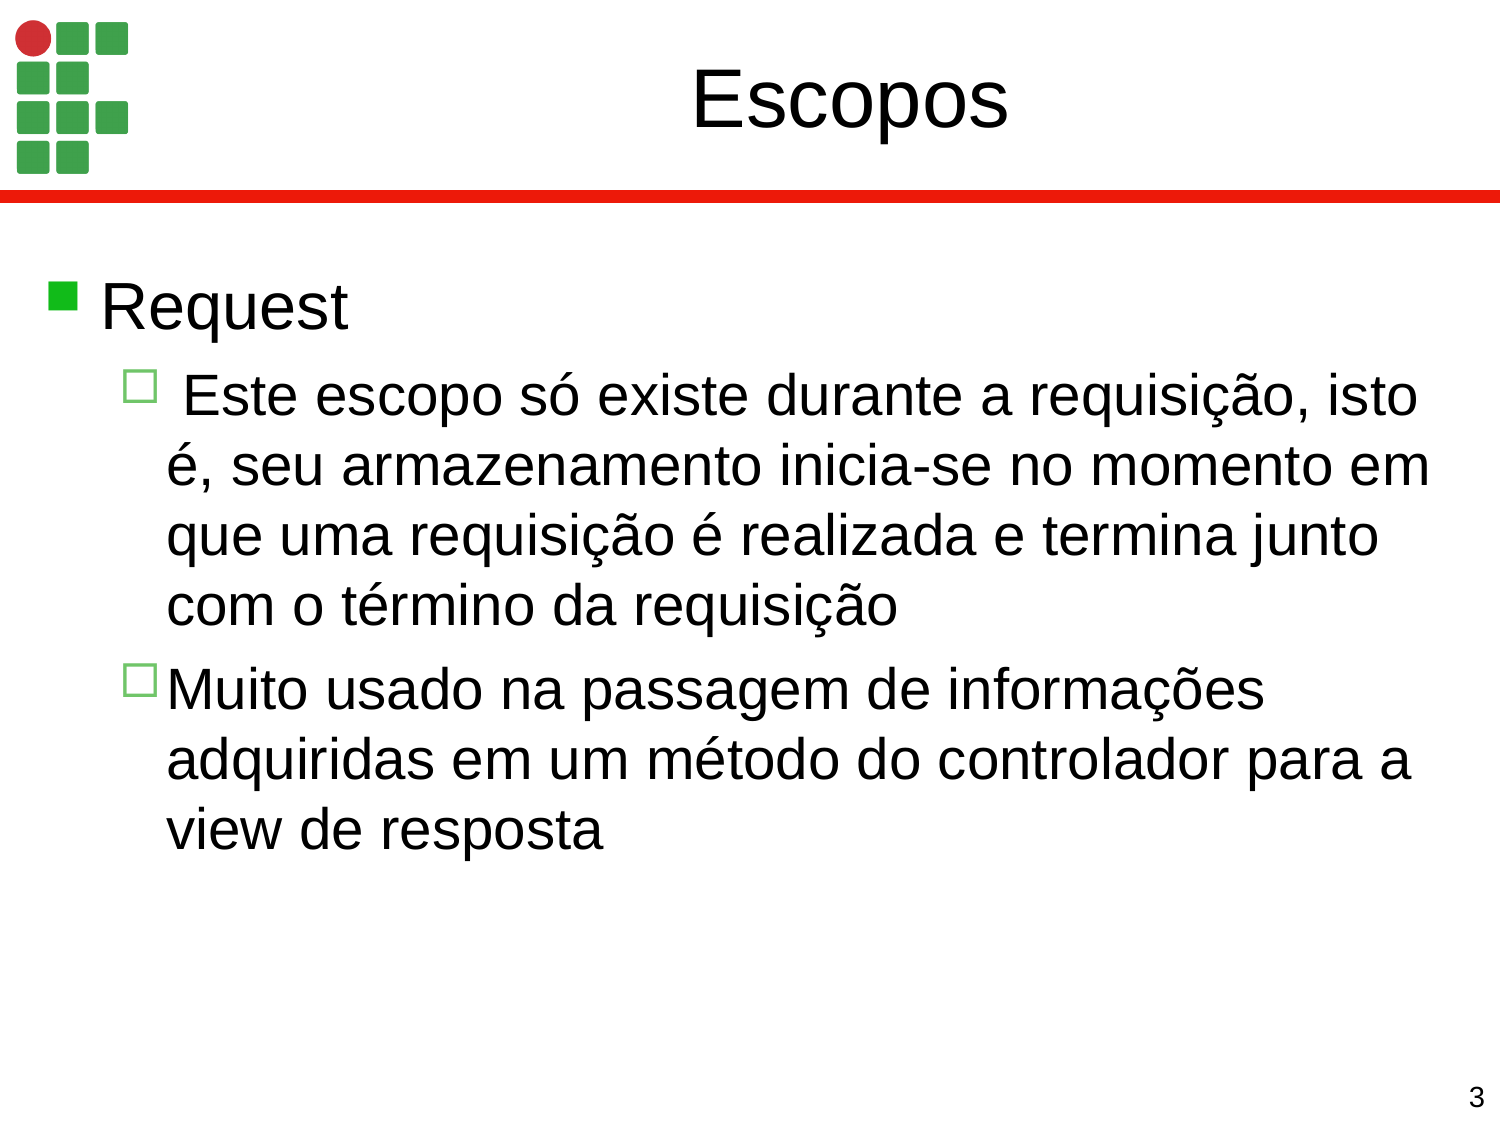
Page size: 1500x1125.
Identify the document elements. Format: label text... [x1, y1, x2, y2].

text_box <number> [1074, 1070, 1500, 1107]
title Escopos [230, 0, 1471, 188]
list Request Este escopo só existe durante a requisição, isto é, seu armazenamento inicia-se no momento em que uma requisição é realizada e termina junto com o término da requisição Muito usado na passagem de informações adquiridas em um método do controlador para a view de resposta [29, 255, 1471, 1125]
picture [14, 16, 130, 178]
